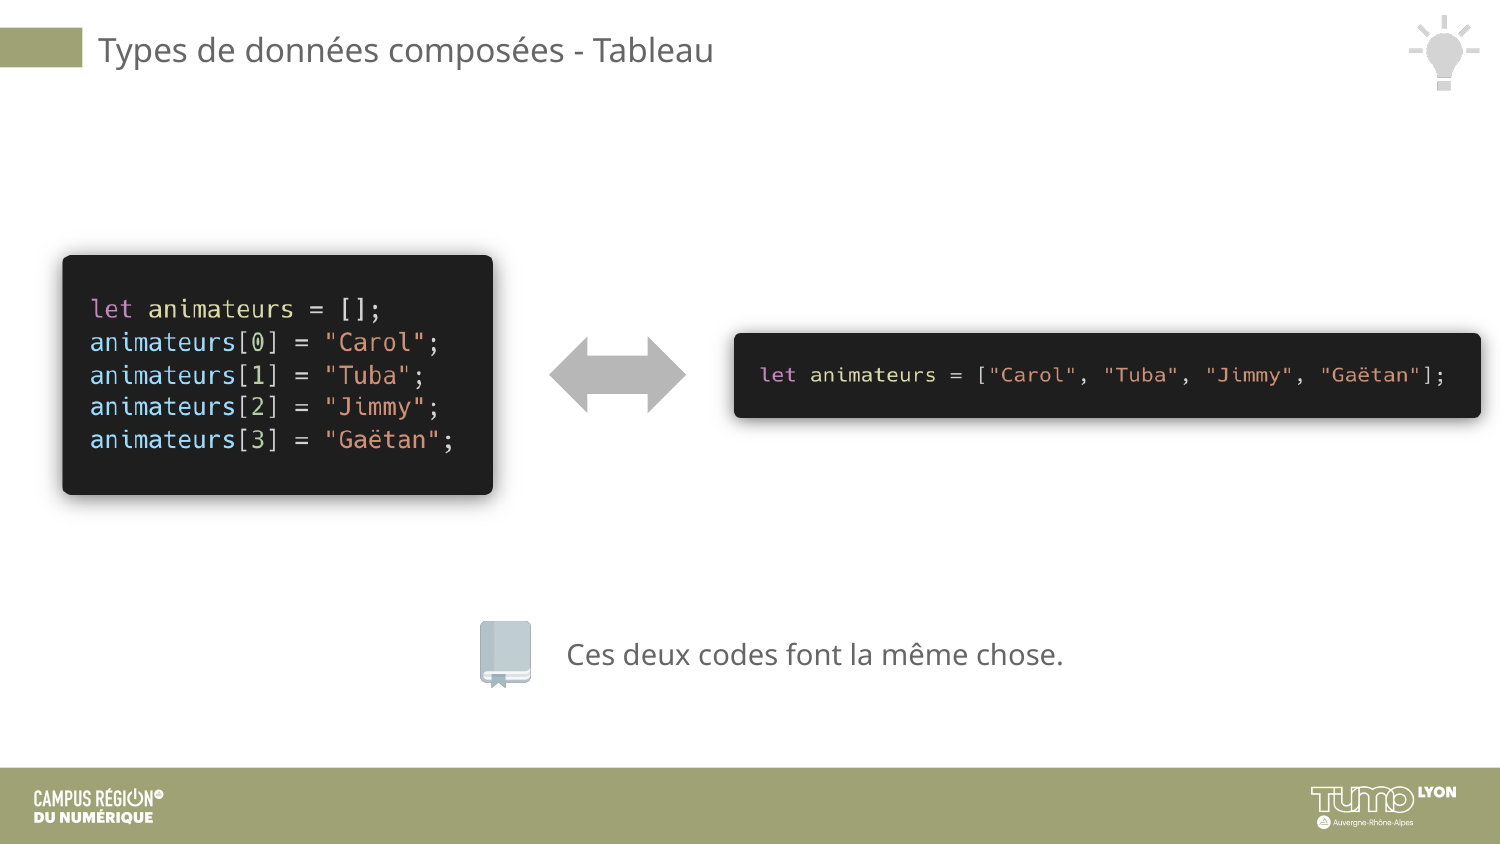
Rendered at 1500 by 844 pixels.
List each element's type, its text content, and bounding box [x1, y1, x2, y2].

picture [1311, 786, 1456, 829]
text_box [591, 336, 649, 414]
picture [17, 773, 172, 840]
picture [1391, 0, 1497, 106]
picture [472, 621, 539, 688]
text_box Types de données composées - Tableau [83, 4, 1396, 95]
text_box Ces deux codes font la même chose. [551, 621, 1095, 721]
picture [649, 256, 1500, 493]
text_box [0, 767, 1500, 844]
picture [0, 158, 591, 591]
text_box [0, 27, 83, 68]
